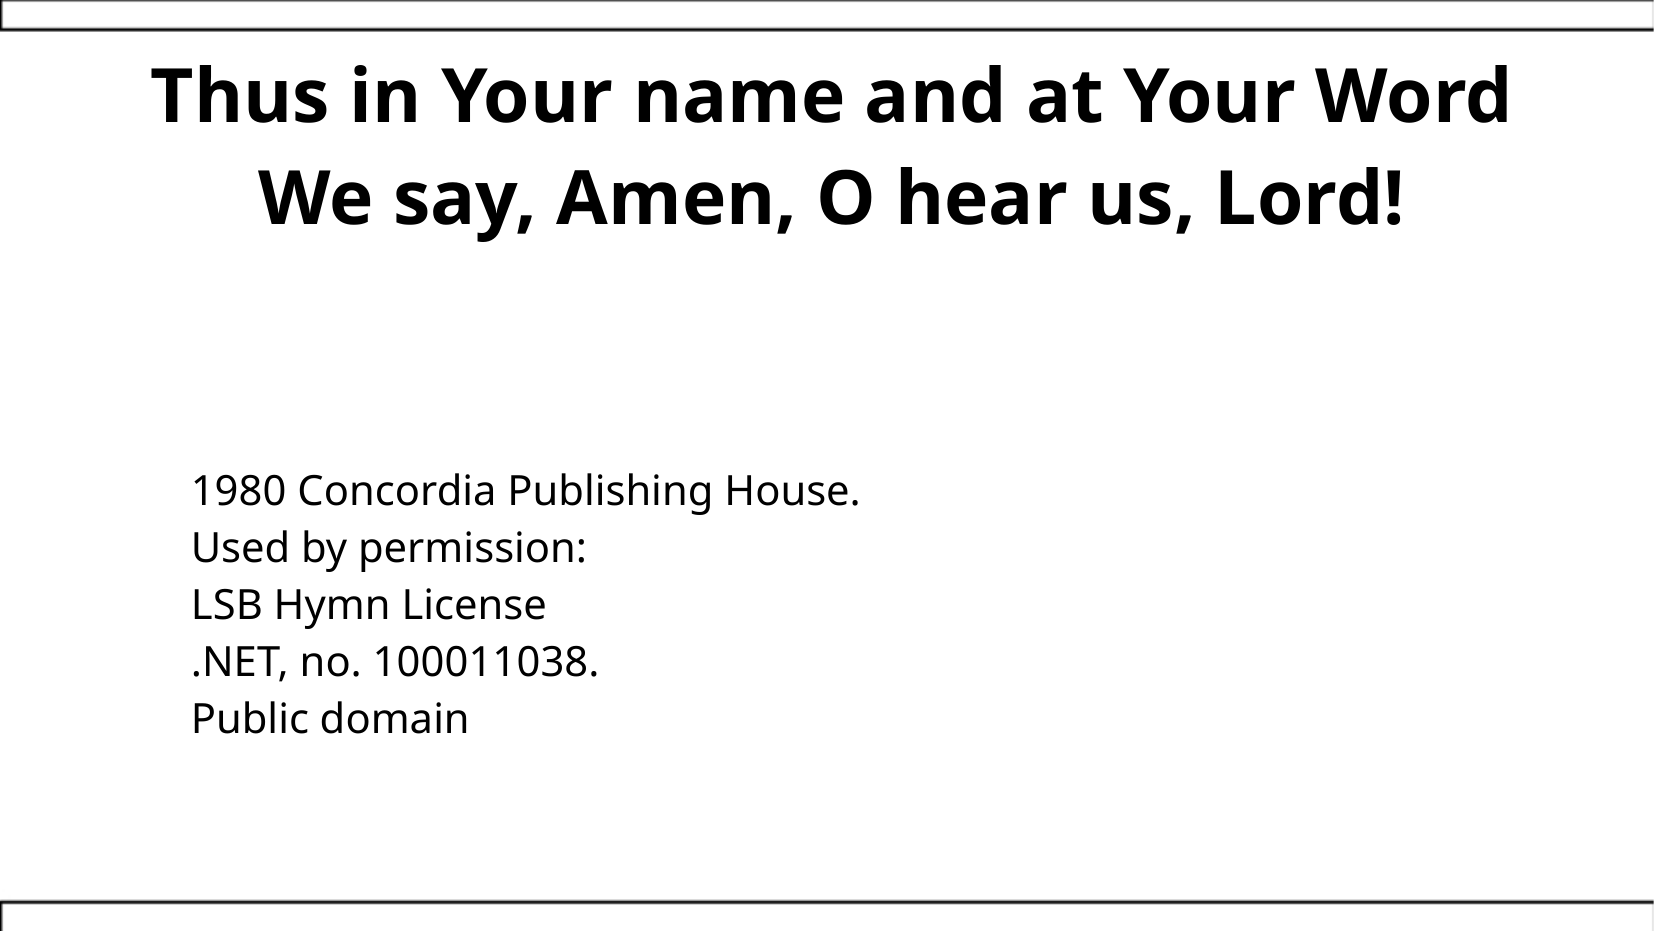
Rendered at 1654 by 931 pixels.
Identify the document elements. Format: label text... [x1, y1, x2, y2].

picture [0, 0, 1654, 931]
text_box Thus in Your name and at Your Word We say, Amen, O hear us, Lord! 1980 Concordia Publishing House. Used by permission: LSB Hymn License .NET, no. 100011038. Public domain [90, 34, 1576, 736]
